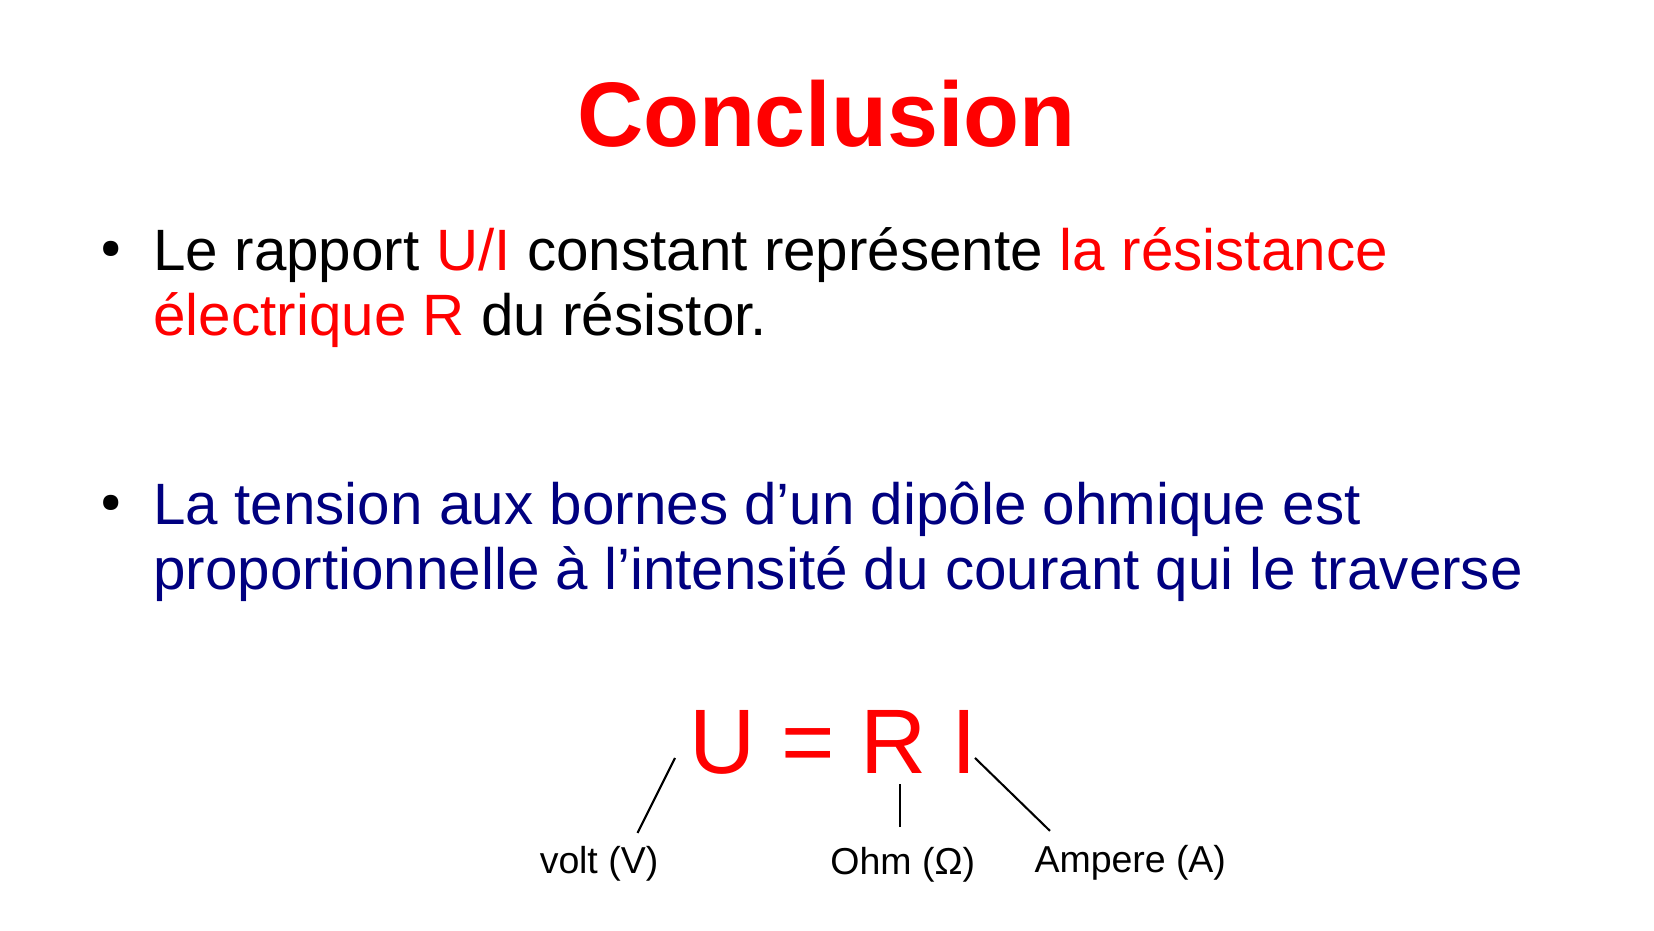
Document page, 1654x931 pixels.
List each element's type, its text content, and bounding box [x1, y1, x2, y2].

text_box Ohm (Ω) [815, 832, 1013, 890]
text_box volt (V) [525, 832, 674, 890]
list Le rapport U/I constant représente la résistance électrique R du résistor. La tension aux bornes d’un dipôle ohmique est proportionnelle à l’intensité du courant qui le traverse [82, 217, 1571, 676]
text_box Ampere (A) [1019, 830, 1241, 888]
title Conclusion [82, 37, 1571, 193]
text_box U = R I [675, 682, 1013, 801]
